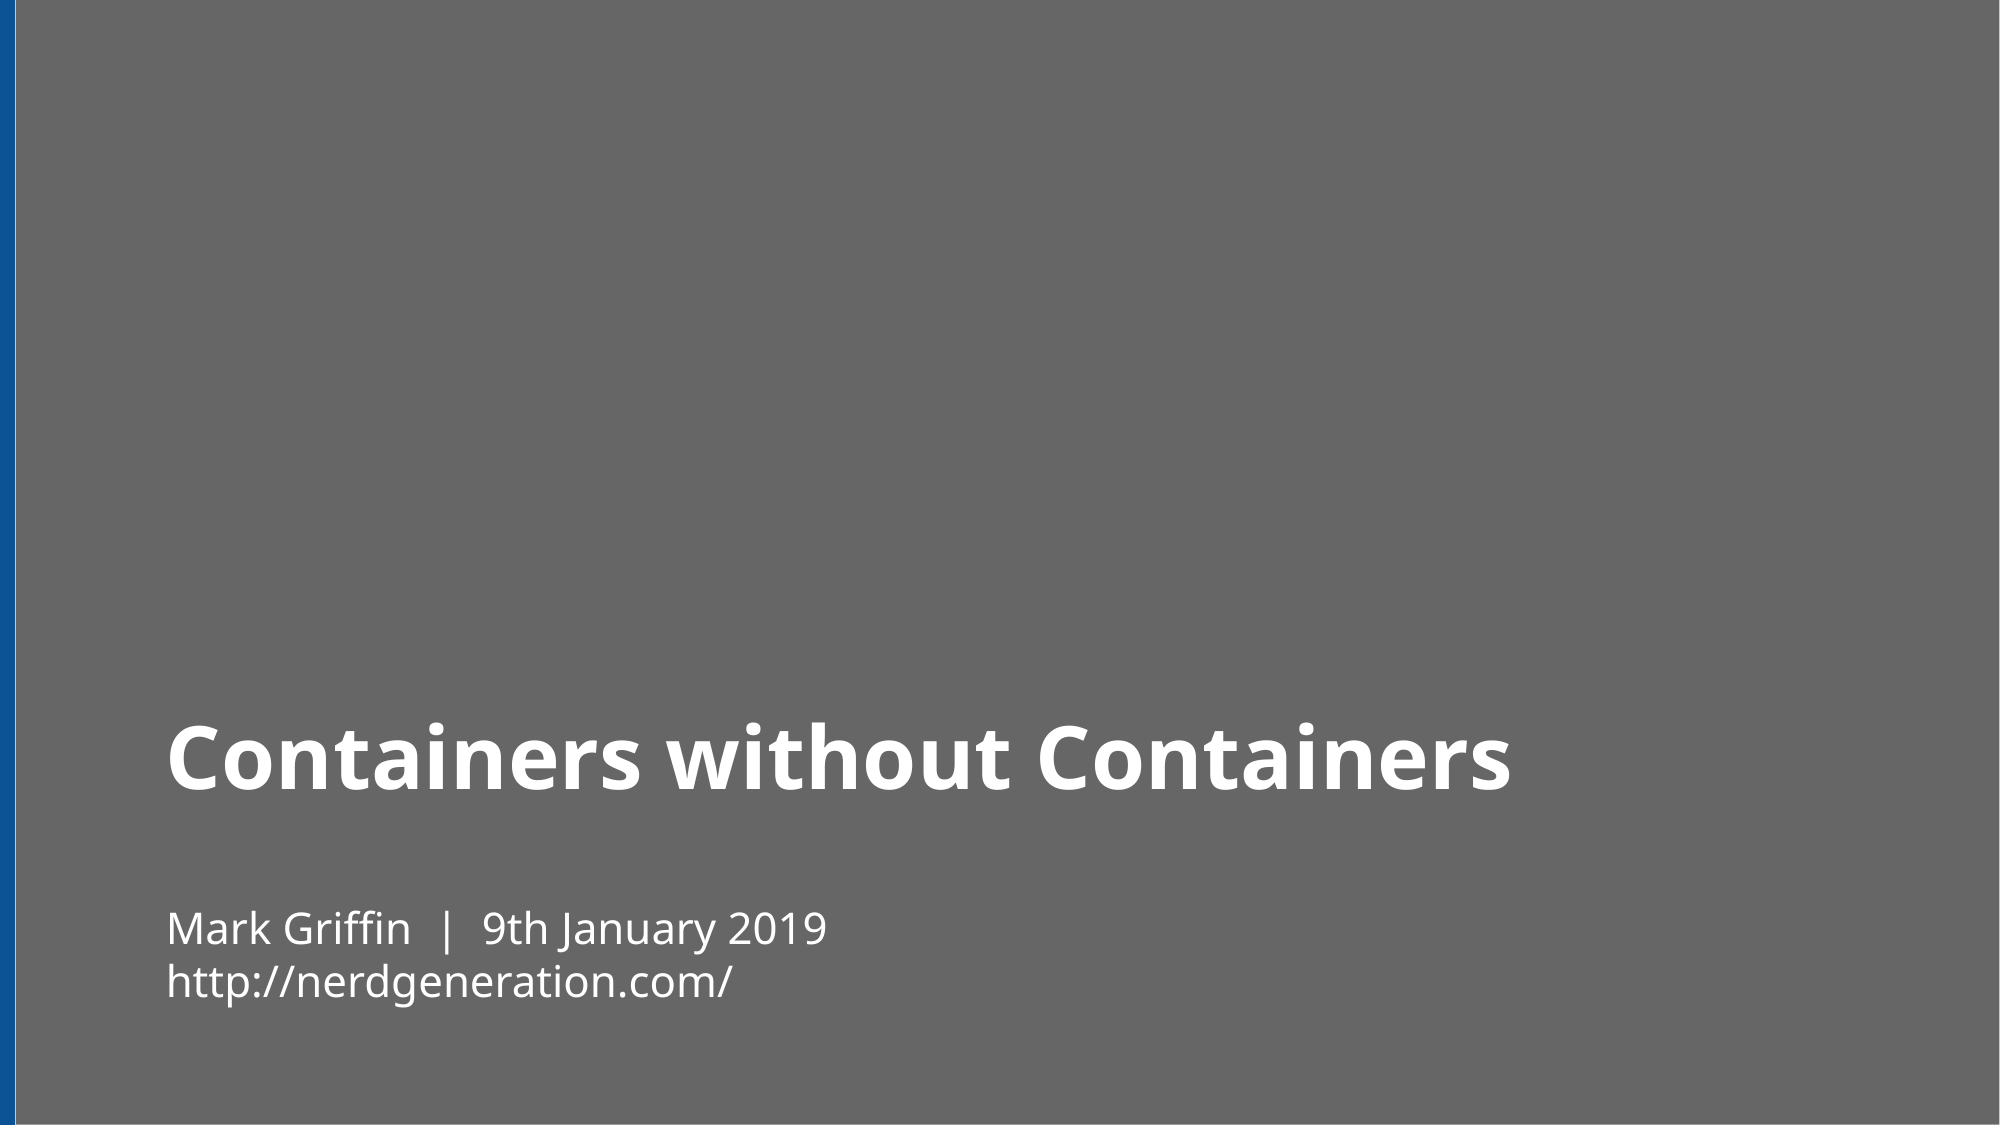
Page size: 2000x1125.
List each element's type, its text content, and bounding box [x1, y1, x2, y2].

text_box [15, 0, 2000, 1125]
text_box Mark Griffin | 9th January 2019 http://nerdgeneration.com/ [150, 893, 1325, 1038]
text_box Containers without Containers [150, 694, 1658, 818]
